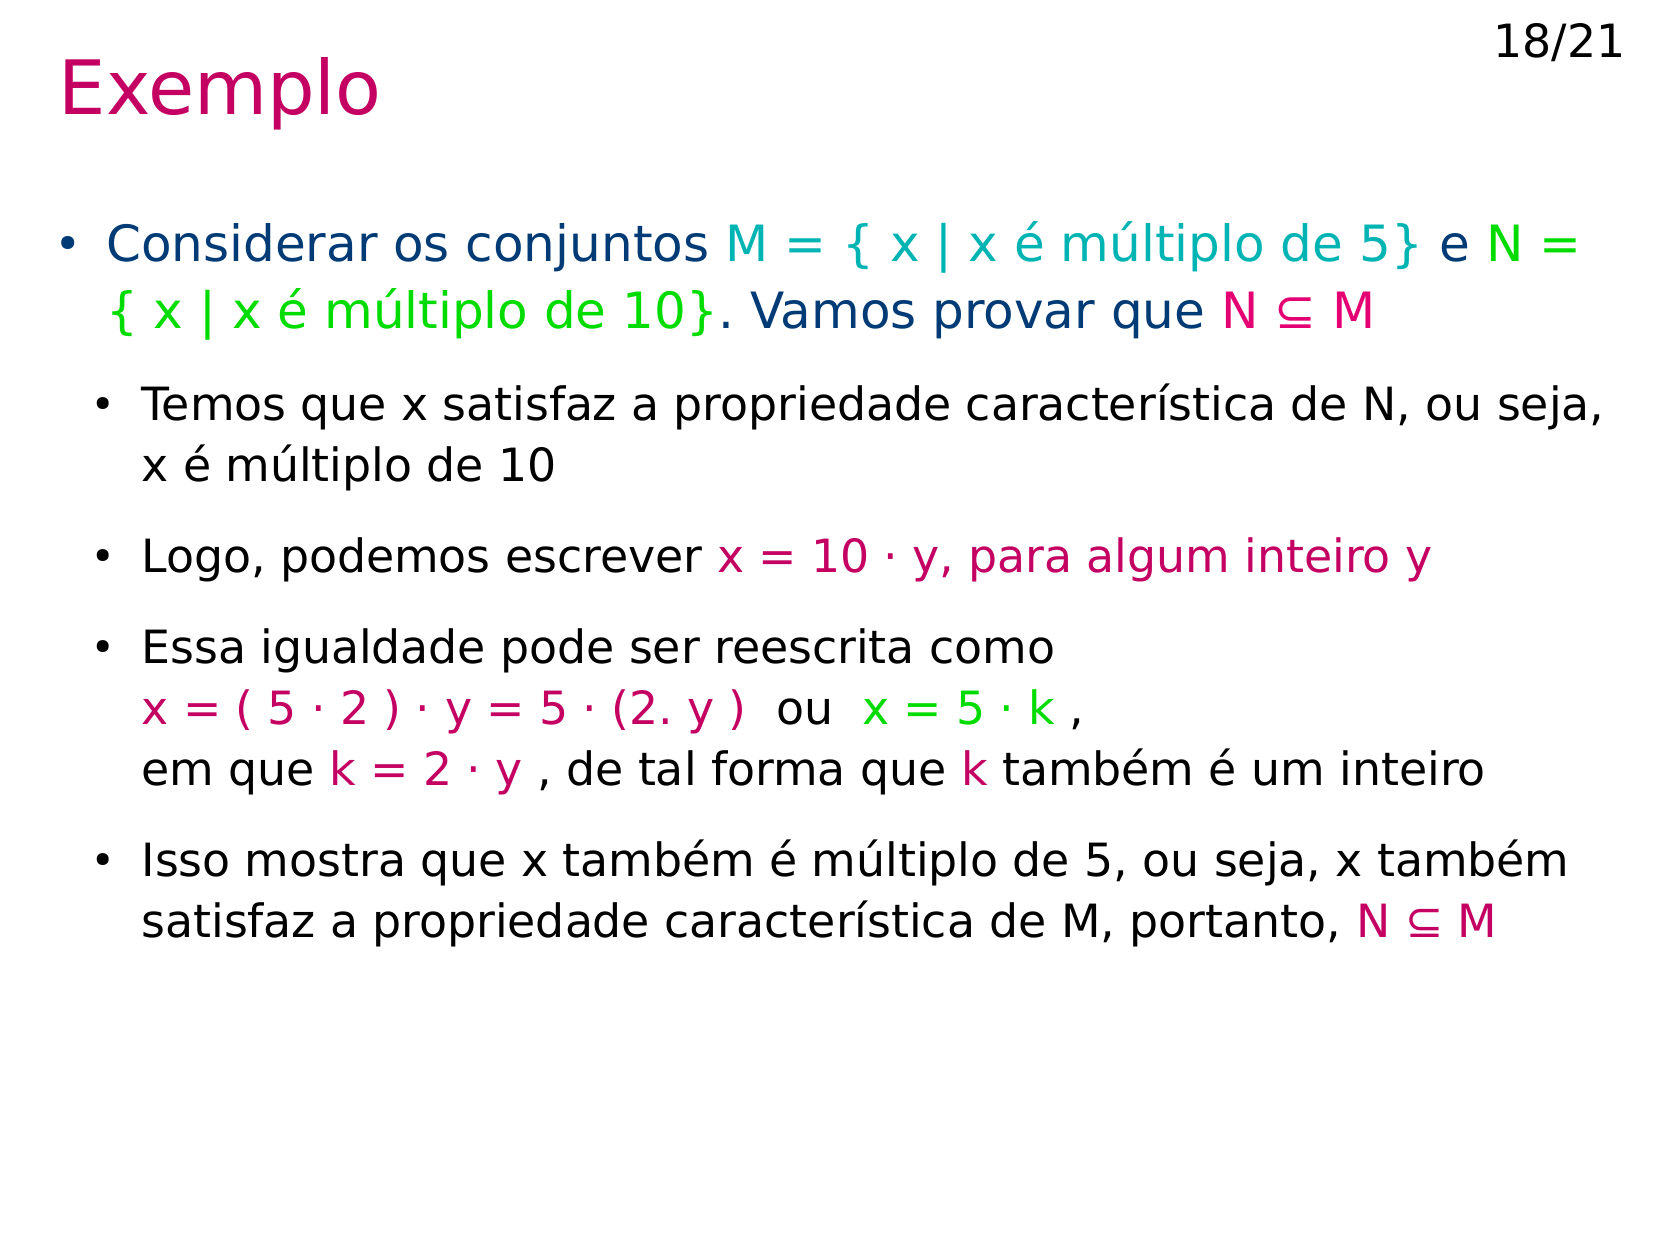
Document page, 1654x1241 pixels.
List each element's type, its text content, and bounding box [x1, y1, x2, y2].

list Considerar os conjuntos M = { x | x é múltiplo de 5} e N = { x | x é múltiplo de 10}. Vamos provar que N ⊆ M Temos que x satisfaz a propriedade característica de N, ou seja, x é múltiplo de 10 Logo, podemos escrever x = 10 ⋅ y, para algum inteiro y Essa igualdade pode ser reescrita como x = ( 5 ⋅ 2 ) ⋅ y = 5 ⋅ (2. y ) ou x = 5 ⋅ k , em que k = 2 ⋅ y , de tal forma que k também é um inteiro Isso mostra que x também é múltiplo de 5, ou seja, x também satisfaz a propriedade característica de M, portanto, N ⊆ M [59, 206, 1625, 1211]
title Exemplo [59, 29, 1625, 148]
